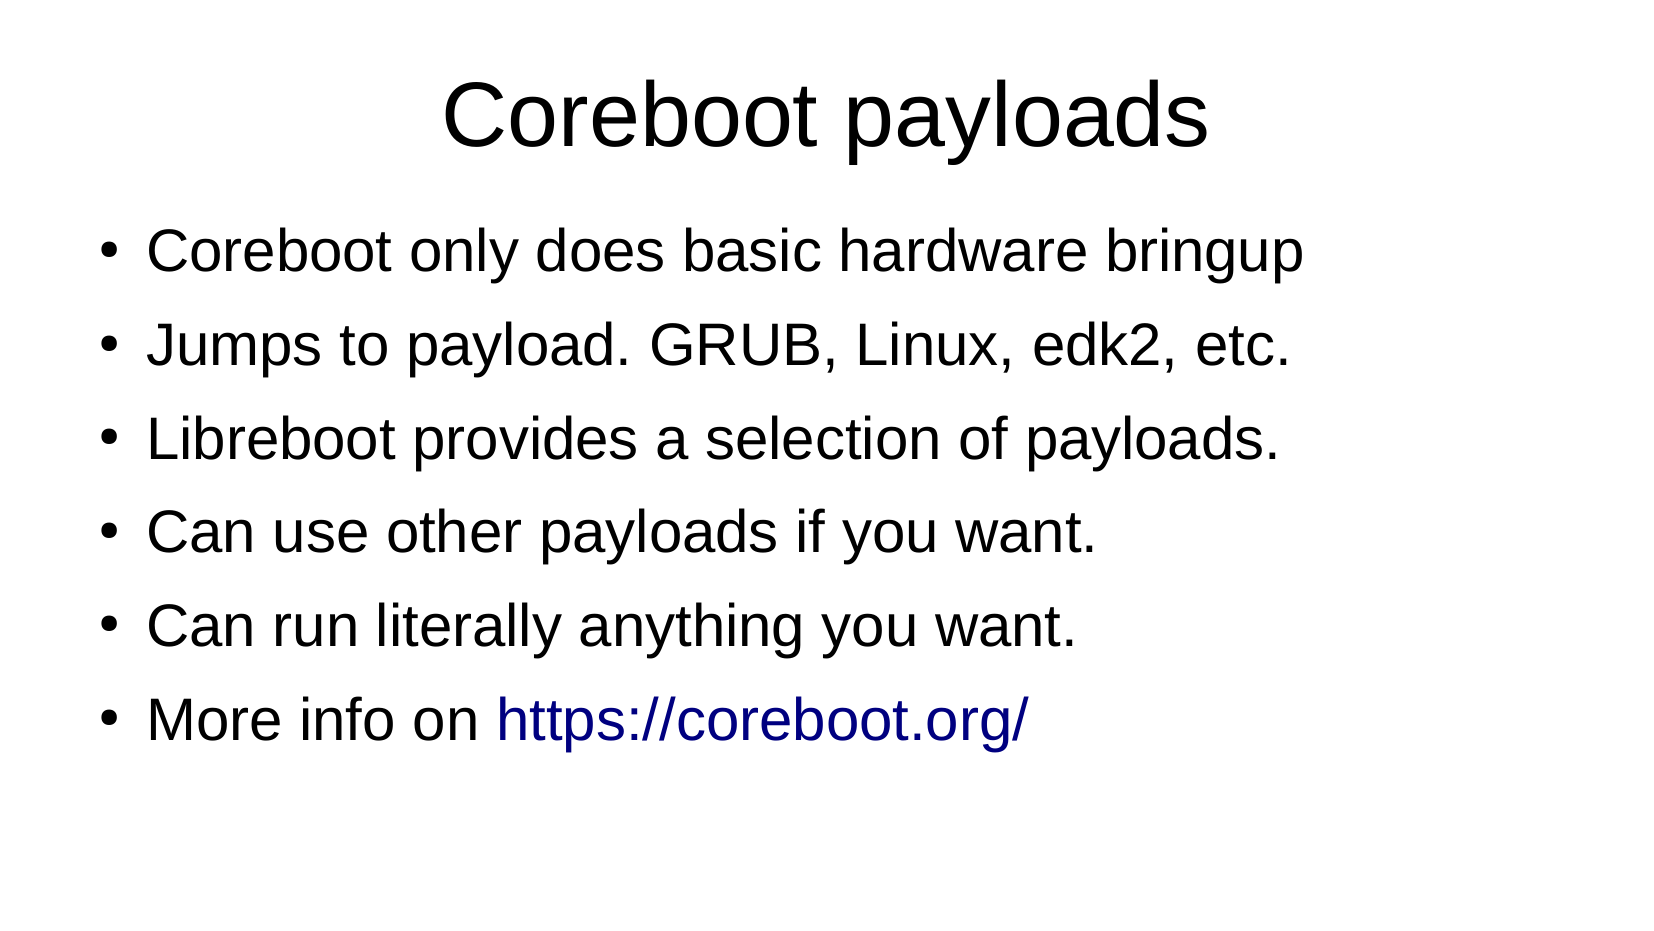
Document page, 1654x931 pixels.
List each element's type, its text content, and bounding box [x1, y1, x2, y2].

list Coreboot only does basic hardware bringup Jumps to payload. GRUB, Linux, edk2, etc. Libreboot provides a selection of payloads. Can use other payloads if you want. Can run literally anything you want. More info on https://coreboot.org/ [82, 217, 1571, 758]
title Coreboot payloads [82, 37, 1571, 193]
